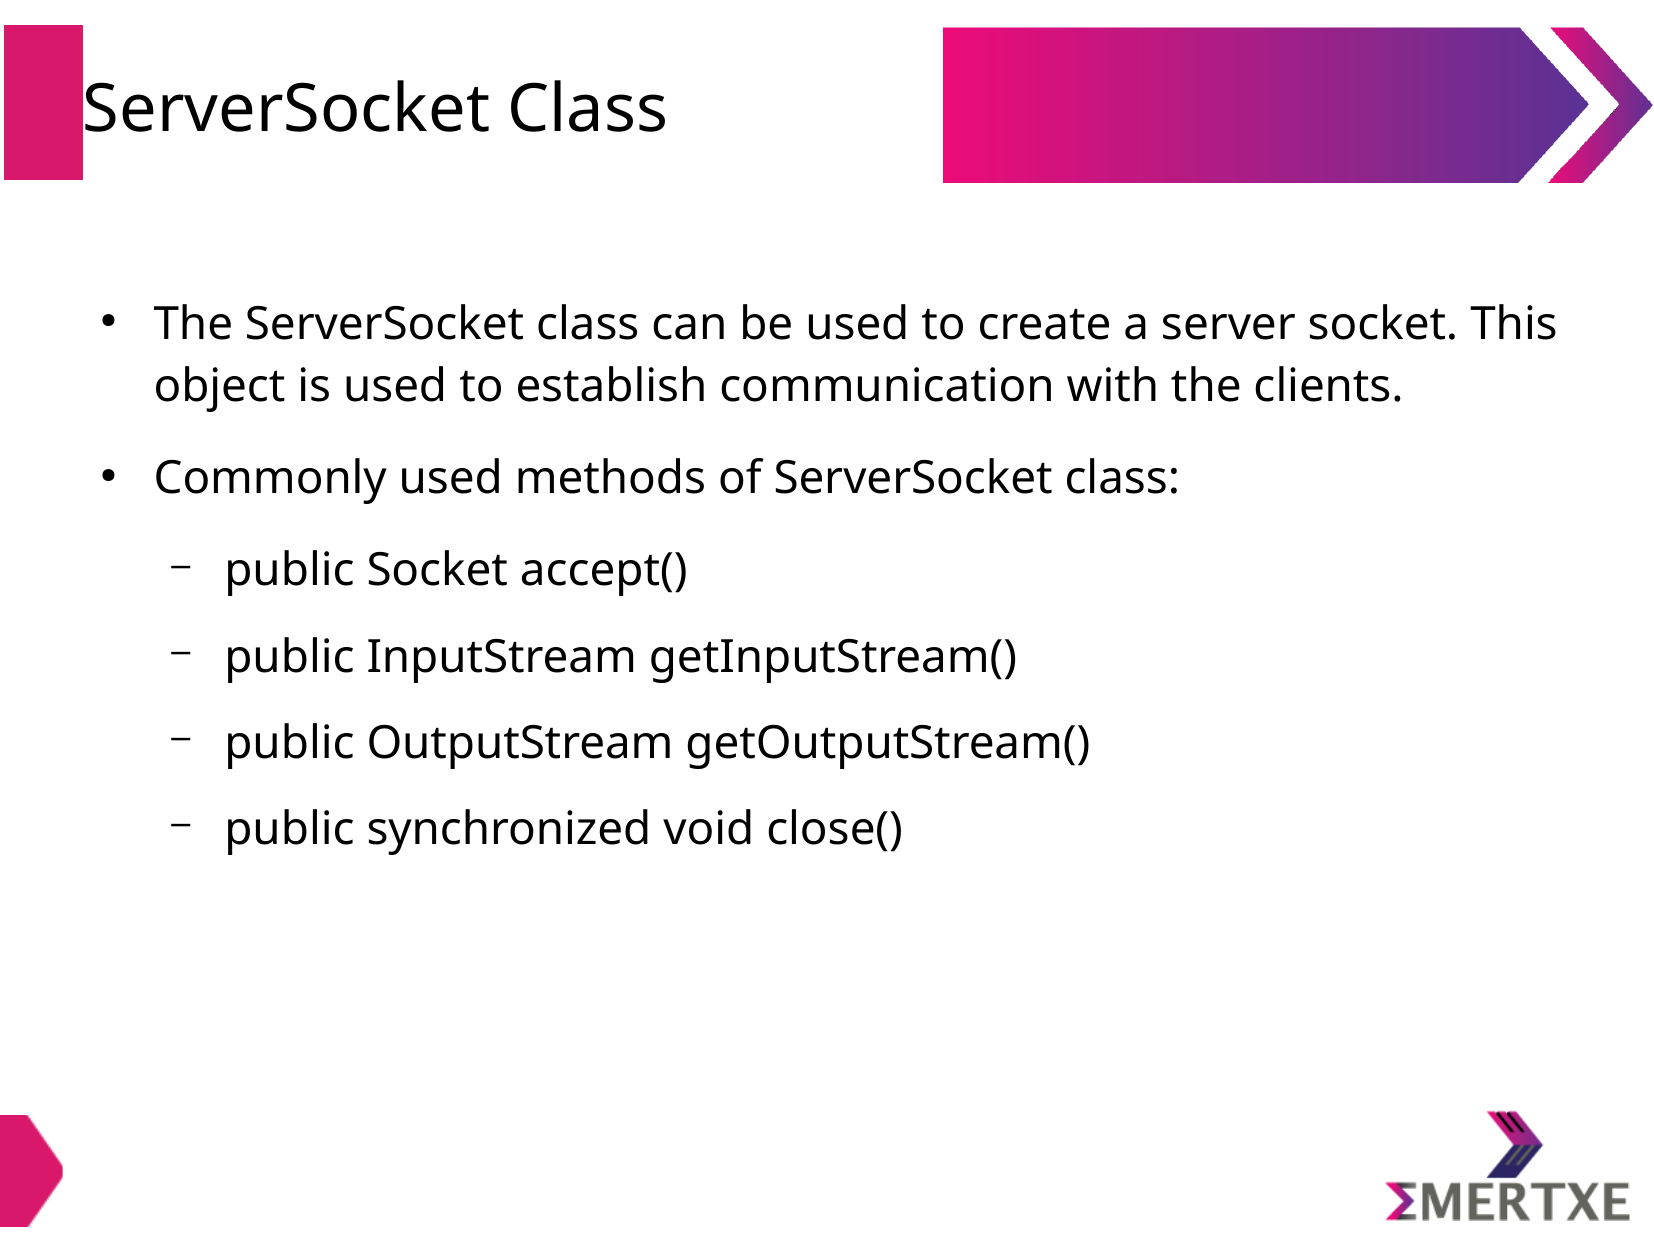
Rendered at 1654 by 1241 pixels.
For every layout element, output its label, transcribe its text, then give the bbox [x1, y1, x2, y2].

picture [1385, 1107, 1631, 1221]
list The ServerSocket class can be used to create a server socket. This object is used to establish communication with the clients. Commonly used methods of ServerSocket class: public Socket accept() public InputStream getInputStream() public OutputStream getOutputStream() public synchronized void close() [82, 290, 1571, 1010]
picture [1571, 27, 1653, 183]
title ServerSocket Class [82, 2, 1571, 210]
